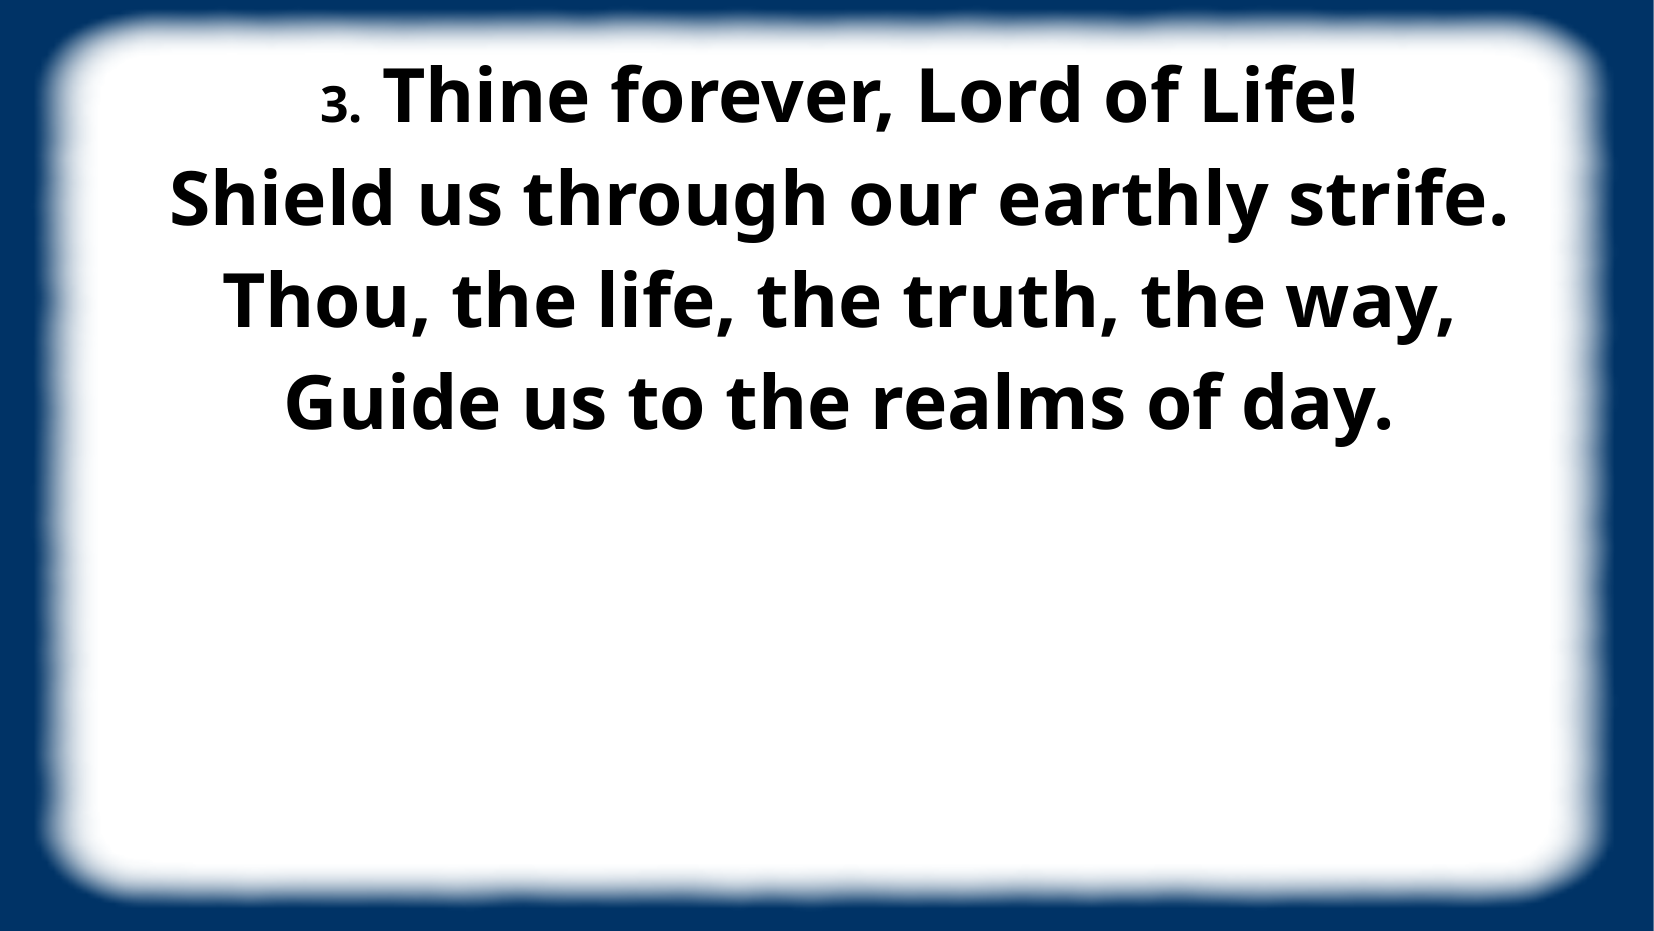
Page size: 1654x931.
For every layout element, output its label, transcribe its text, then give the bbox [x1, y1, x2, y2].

text_box 3. Thine forever, Lord of Life! Shield us through our earthly strife. Thou, the life, the truth, the way, Guide us to the realms of day. [120, 35, 1561, 450]
picture [0, 0, 1654, 931]
